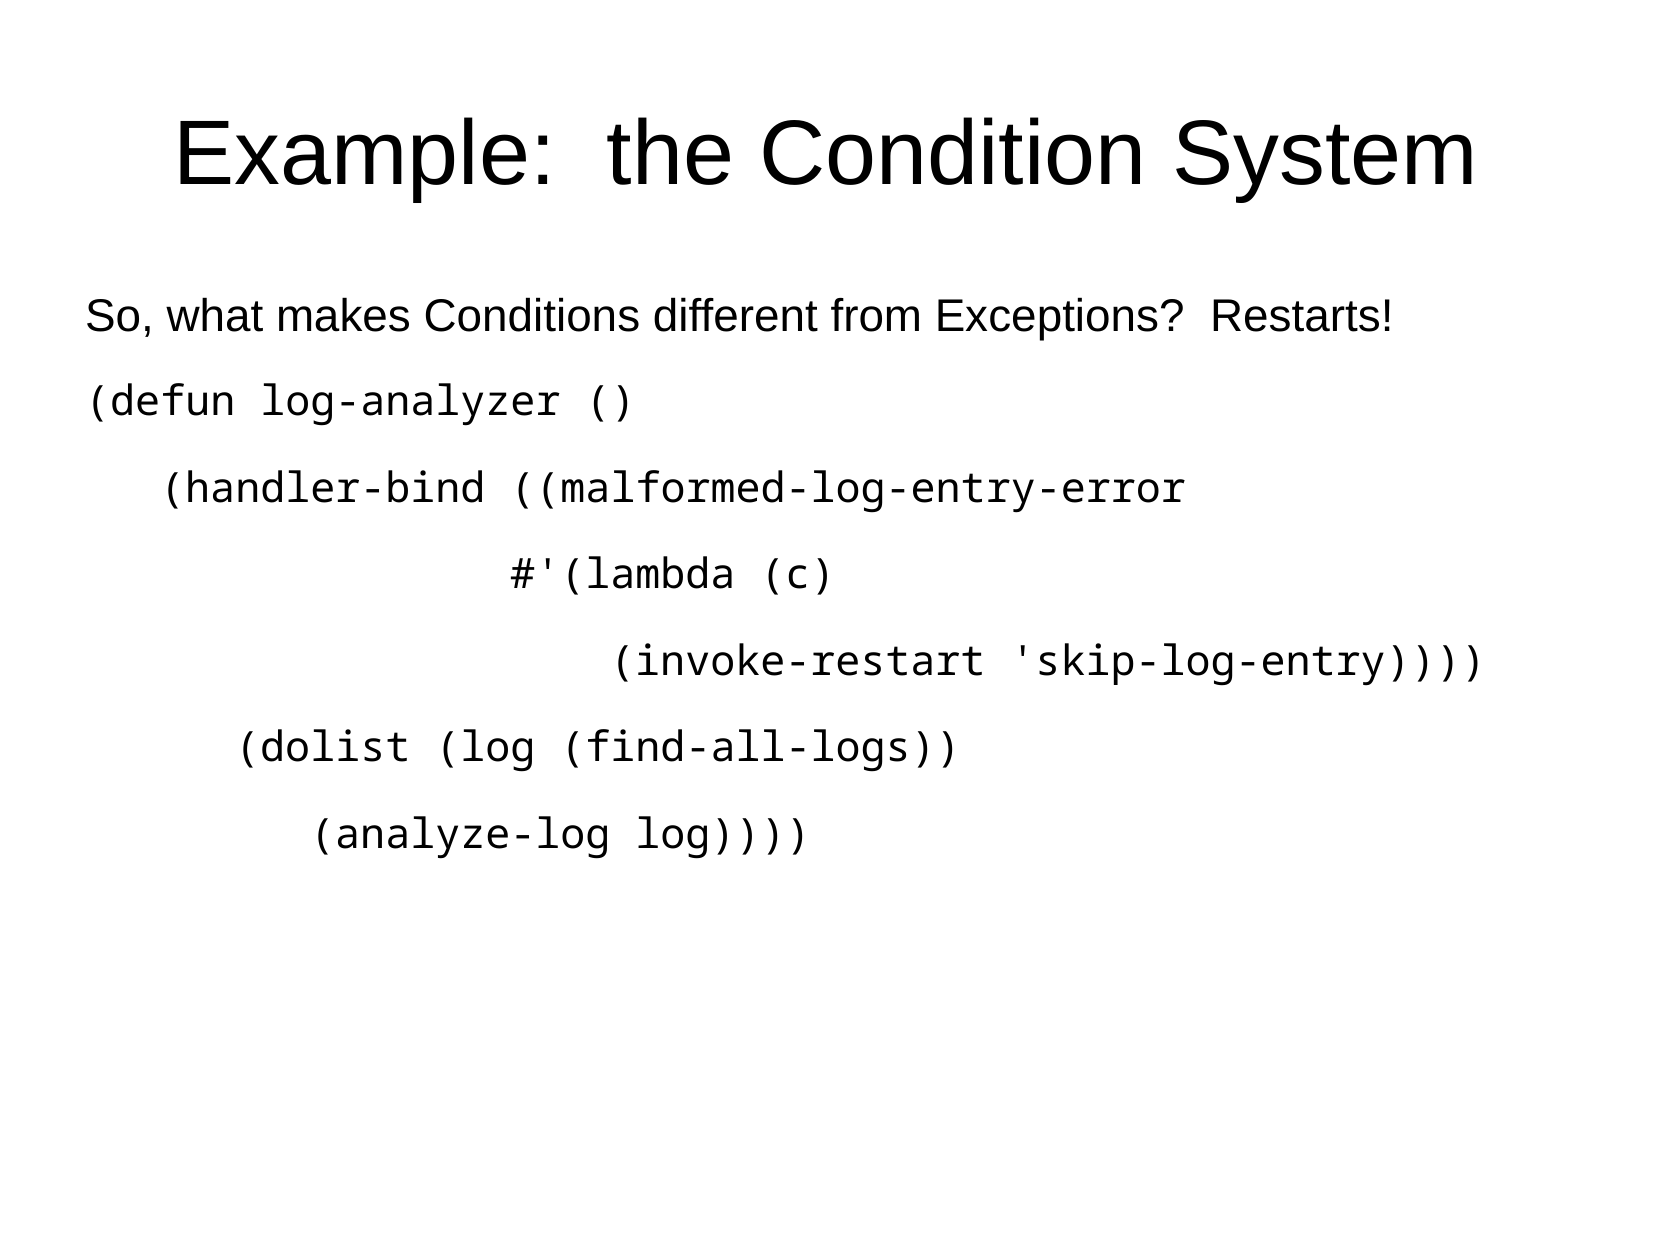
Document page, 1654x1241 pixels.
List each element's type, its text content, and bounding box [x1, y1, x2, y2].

list So, what makes Conditions different from Exceptions? Restarts! (defun log-analyzer () (handler-bind ((malformed-log-entry-error #'(lambda (c) (invoke-restart 'skip-log-entry)))) (dolist (log (find-all-logs)) (analyze-log log)))) [85, 290, 1531, 1010]
title Example: the Condition System [82, 49, 1571, 257]
